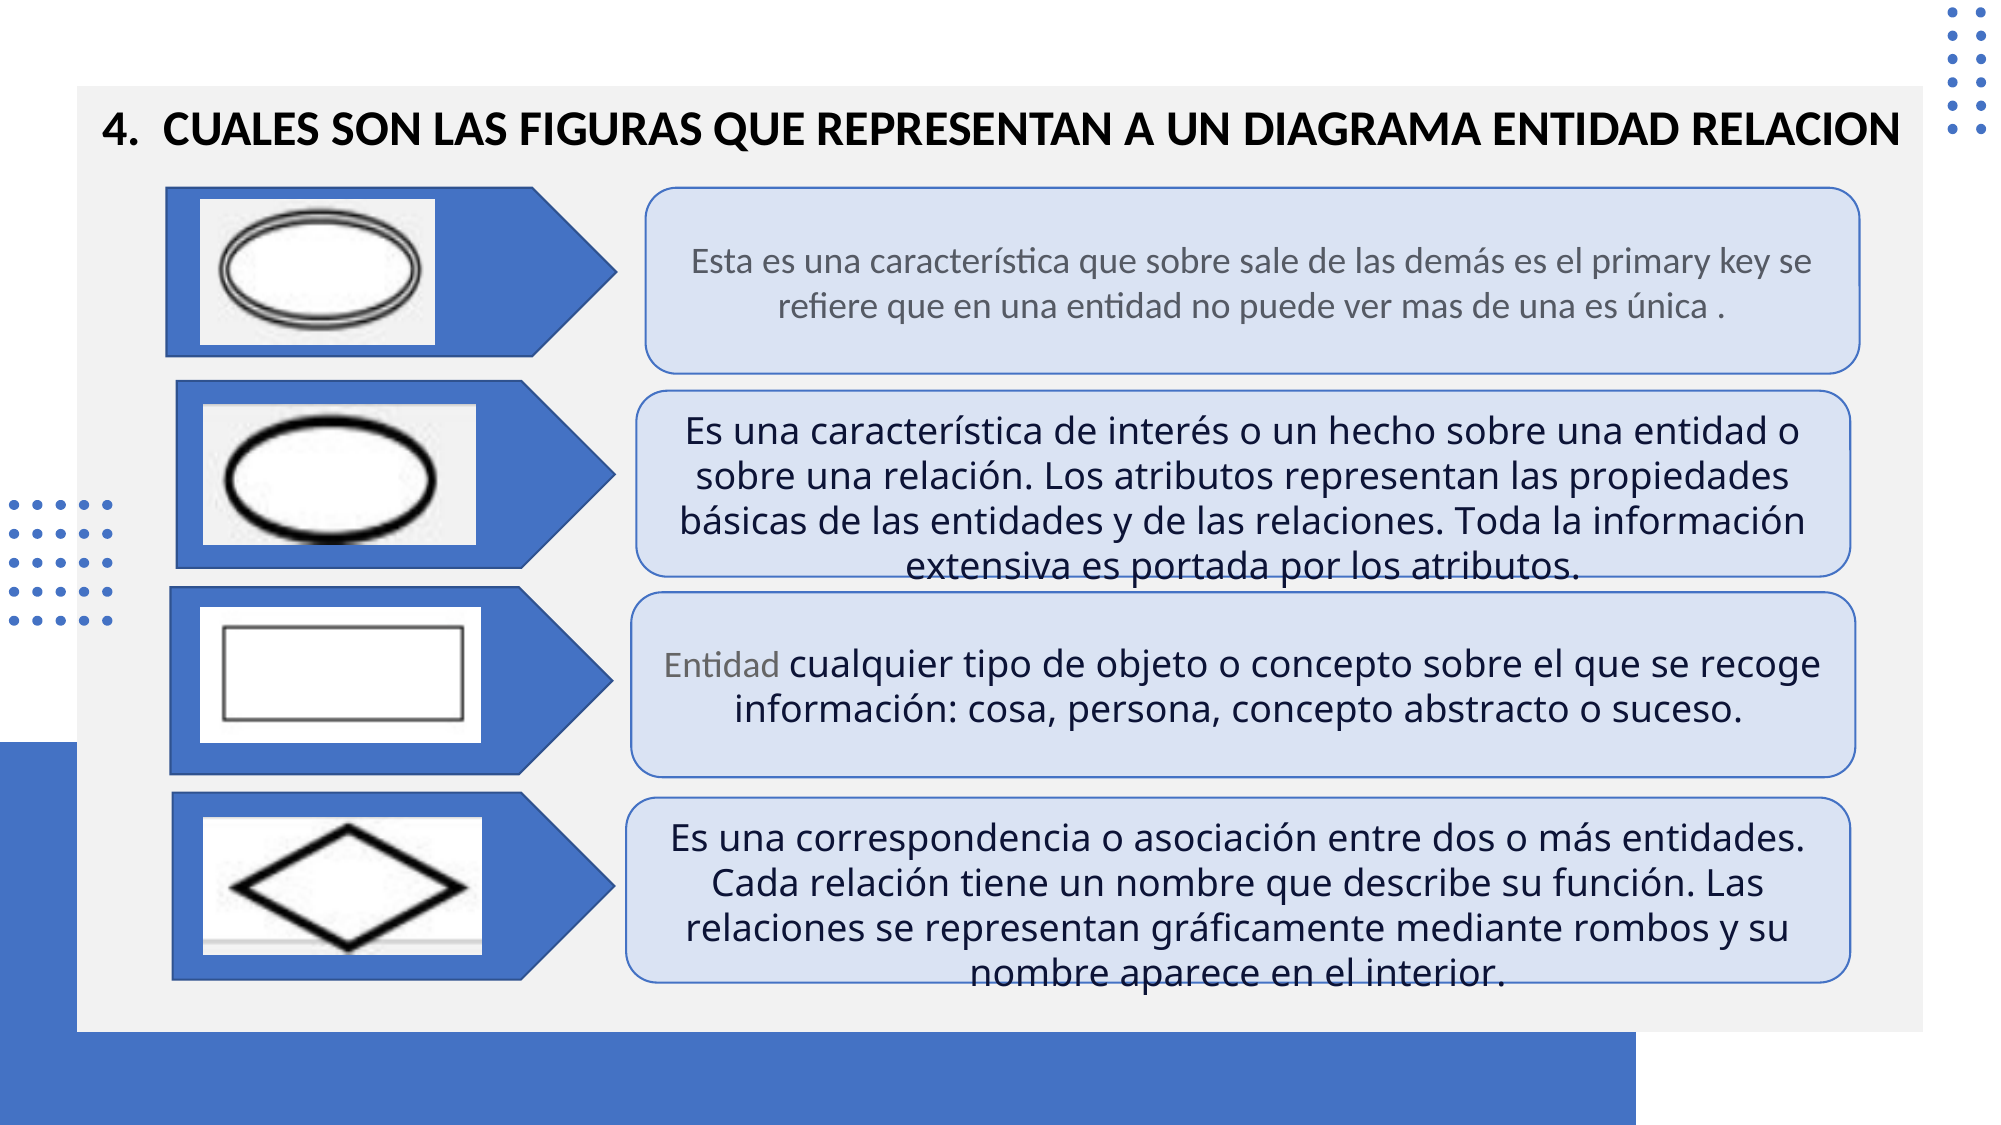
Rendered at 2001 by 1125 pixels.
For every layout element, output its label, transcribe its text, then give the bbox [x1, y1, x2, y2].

text_box 4. CUALES SON LAS FIGURAS QUE REPRESENTAN A UN DIAGRAMA ENTIDAD RELACION [87, 88, 2000, 286]
text_box Es una característica de interés o un hecho sobre una entidad o sobre una relación. Los atributos representan las propiedades básicas de las entidades y de las relaciones. Toda la información extensiva es portada por los atributos. [636, 390, 1851, 577]
text_box Es una correspondencia o asociación entre dos o más entidades. Cada relación tiene un nombre que describe su función. Las relaciones se representan gráficamente mediante rombos y su nombre aparece en el interior. [626, 797, 1851, 983]
picture [200, 607, 481, 743]
text_box [0, 0, 2000, 1125]
text_box Esta es una característica que sobre sale de las demás es el primary key se refiere que en una entidad no puede ver mas de una es única . [645, 187, 1860, 374]
picture [203, 404, 476, 545]
text_box Entidad cualquier tipo de objeto o concepto sobre el que se recoge información: cosa, persona, concepto abstracto o suceso. [631, 592, 1856, 778]
picture [203, 817, 482, 955]
picture [200, 199, 435, 345]
